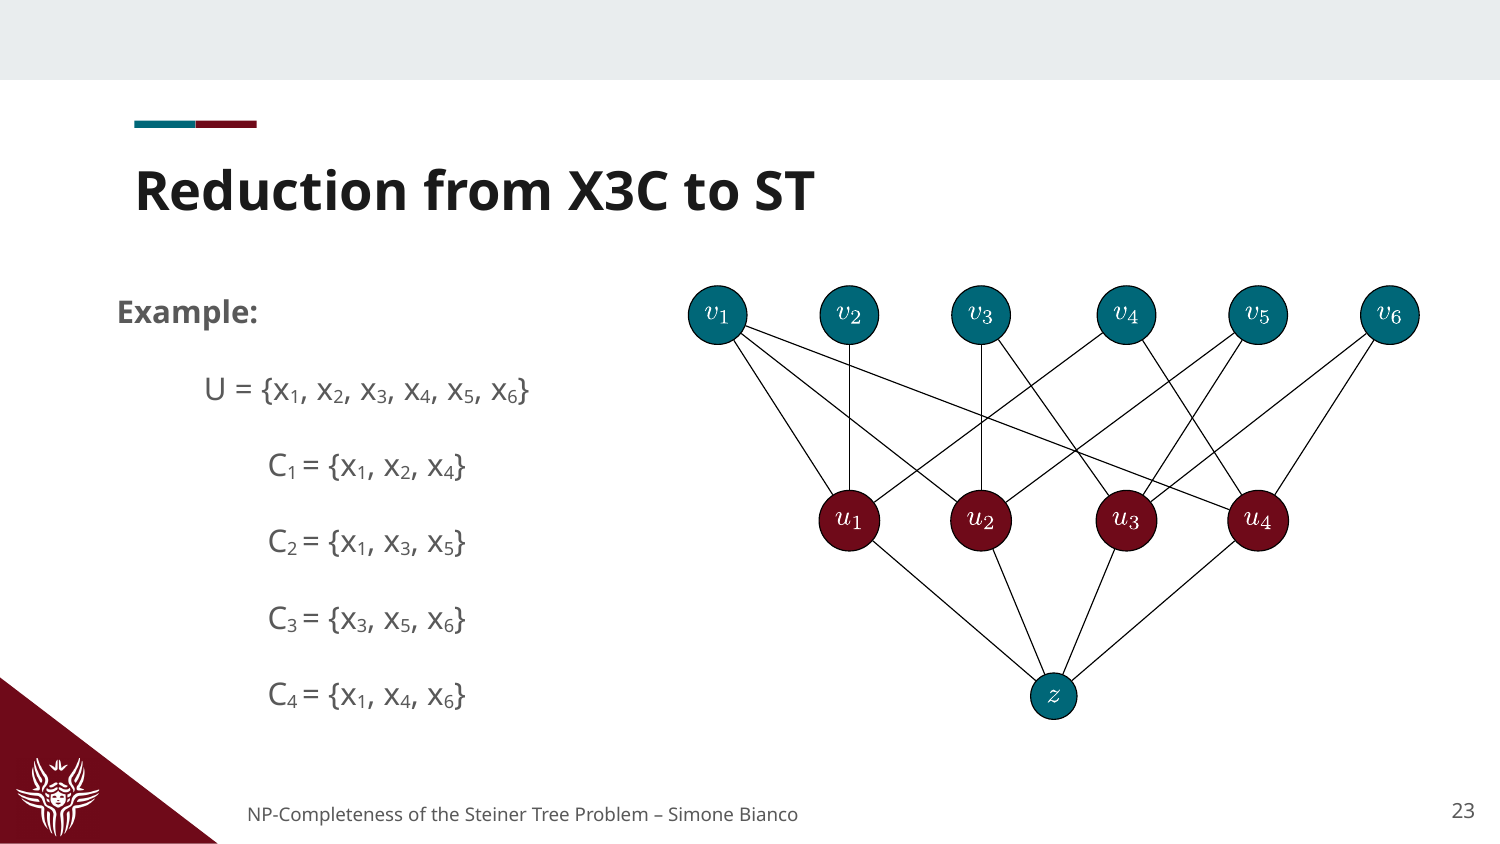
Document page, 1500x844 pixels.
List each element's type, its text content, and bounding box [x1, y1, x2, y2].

subtitle NP-Completeness of the Steiner Tree Problem – Simone Bianco [232, 783, 1193, 839]
slide_number <number> [1400, 779, 1491, 844]
list Example: U = {x1, x2, x3, x4, x5, x6} C1 = {x1, x2, x4} C2 = {x1, x3, x5} C3 = {x3, x5, x6} C4 = {x1, x4, x6} [101, 272, 632, 715]
title Reduction from X3C to ST [119, 141, 1381, 230]
picture [16, 758, 100, 839]
picture [687, 285, 1420, 721]
